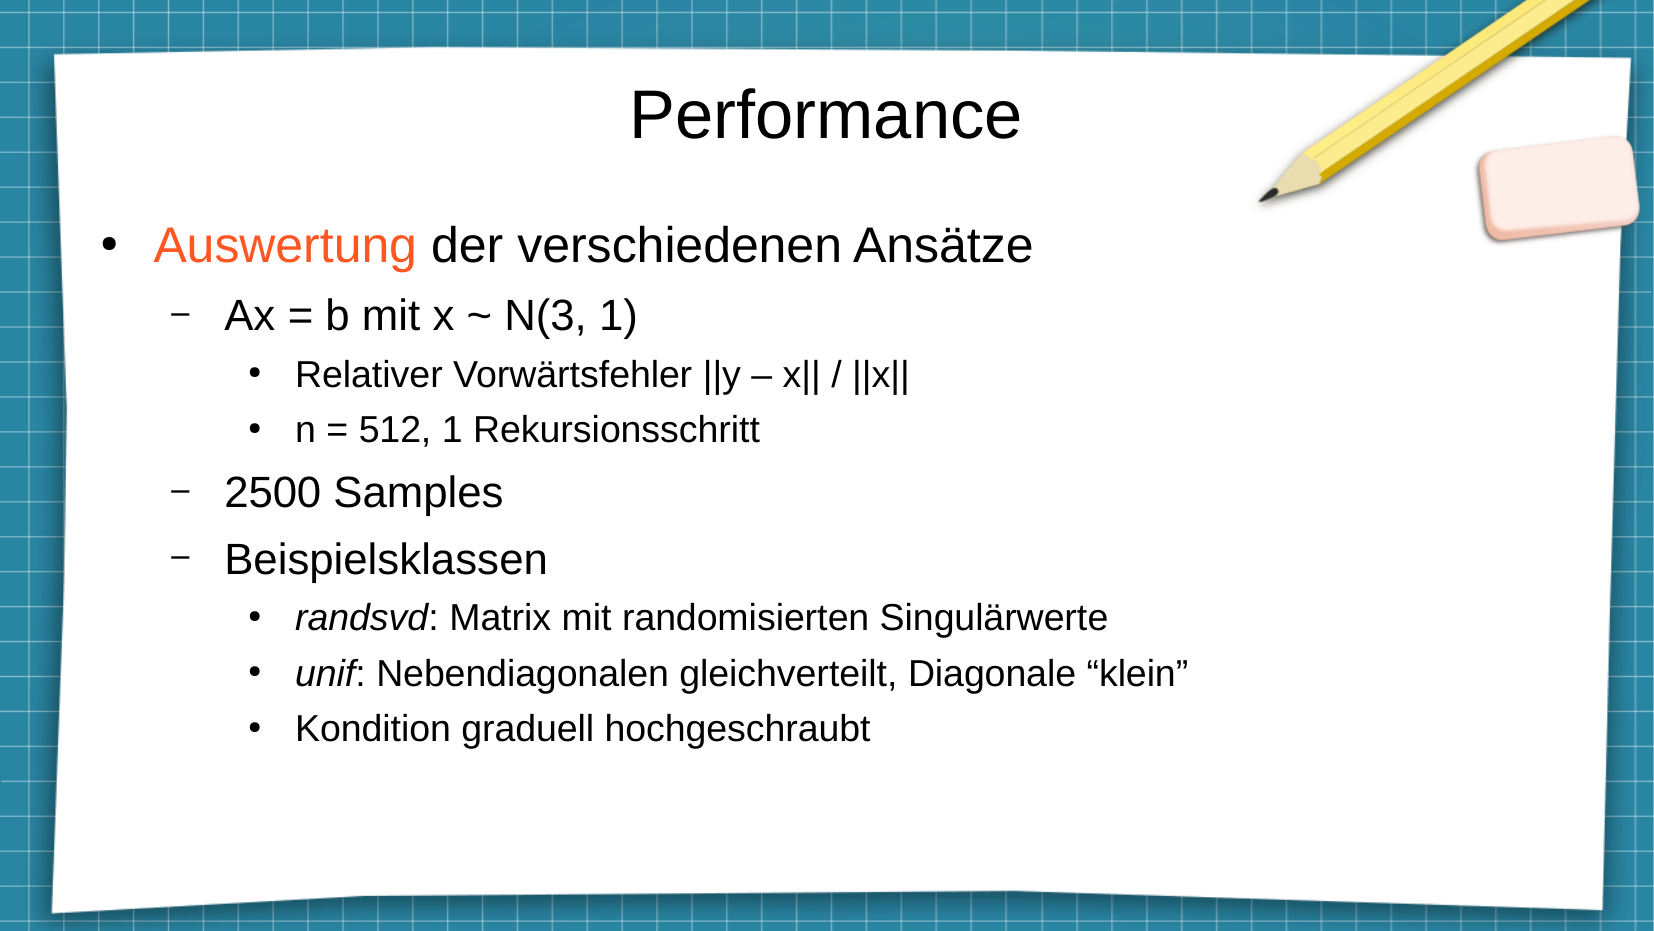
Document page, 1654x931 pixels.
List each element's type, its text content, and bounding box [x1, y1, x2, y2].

picture [0, 0, 1654, 931]
list Auswertung der verschiedenen Ansätze Ax = b mit x ~ N(3, 1) Relativer Vorwärtsfehler ||y – x|| / ||x|| n = 512, 1 Rekursionsschritt 2500 Samples Beispielsklassen randsvd: Matrix mit randomisierten Singulärwerte unif: Nebendiagonalen gleichverteilt, Diagonale “klein” Kondition graduell hochgeschraubt [82, 217, 1571, 758]
title Performance [82, 37, 1571, 193]
